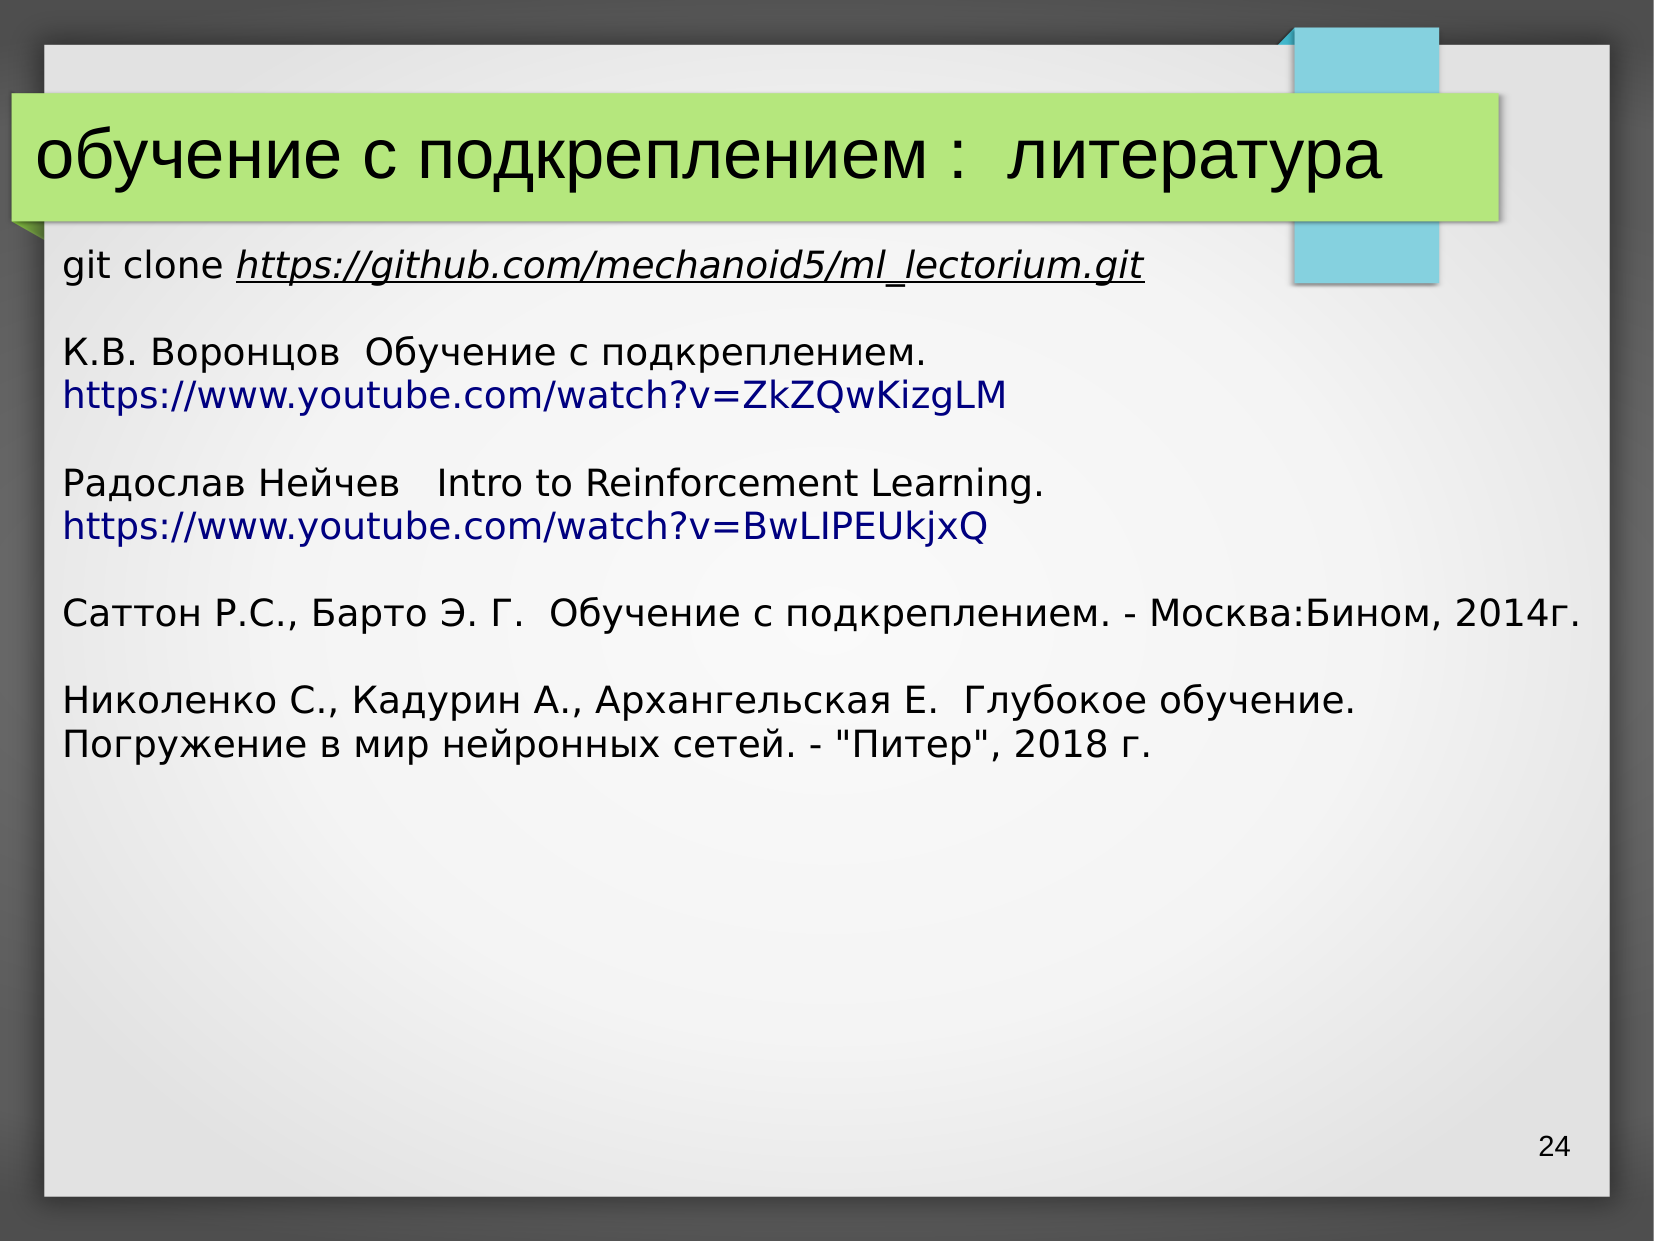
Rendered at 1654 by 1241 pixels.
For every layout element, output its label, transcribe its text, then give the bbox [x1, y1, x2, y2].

picture [0, 0, 1654, 1241]
title обучение с подкреплением : литература [35, 94, 1489, 213]
text_box git clone https://github.com/mechanoid5/ml_lectorium.git К.В. Воронцов Обучение с подкреплением. https://www.youtube.com/watch?v=ZkZQwKizgLM Радослав Нейчев Intro to Reinforcement Learning. https://www.youtube.com/watch?v=BwLIPEUkjxQ Саттон Р.С., Барто Э. Г. Обучение с подкреплением. - Москва:Бином, 2014г. Николенко С., Кадурин А., Архангельская Е. Глубокое обучение. Погружение в мир нейронных сетей. - "Питер", 2018 г. [47, 236, 1607, 1035]
